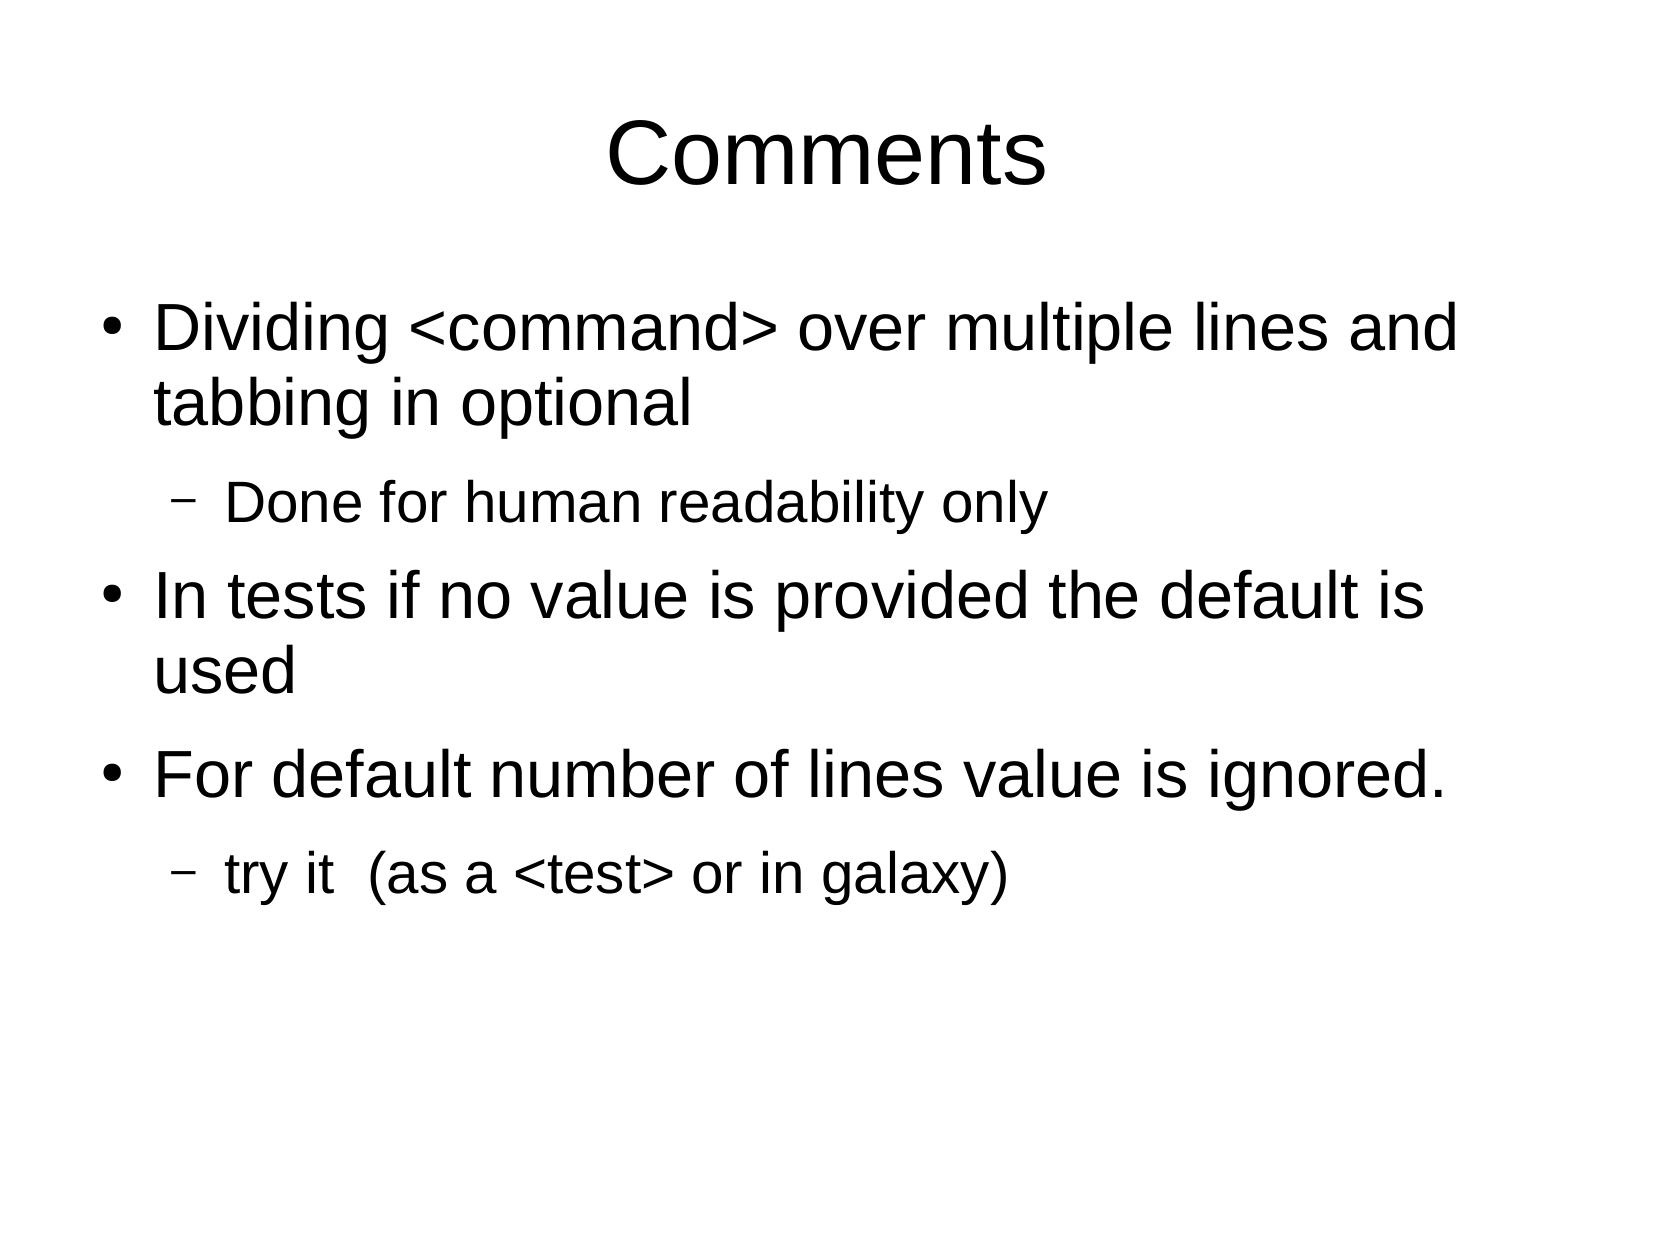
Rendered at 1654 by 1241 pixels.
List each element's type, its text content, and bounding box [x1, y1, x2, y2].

list Dividing <command> over multiple lines and tabbing in optional Done for human readability only In tests if no value is provided the default is used For default number of lines value is ignored. try it (as a <test> or in galaxy) [82, 290, 1571, 1010]
title Comments [82, 49, 1571, 257]
